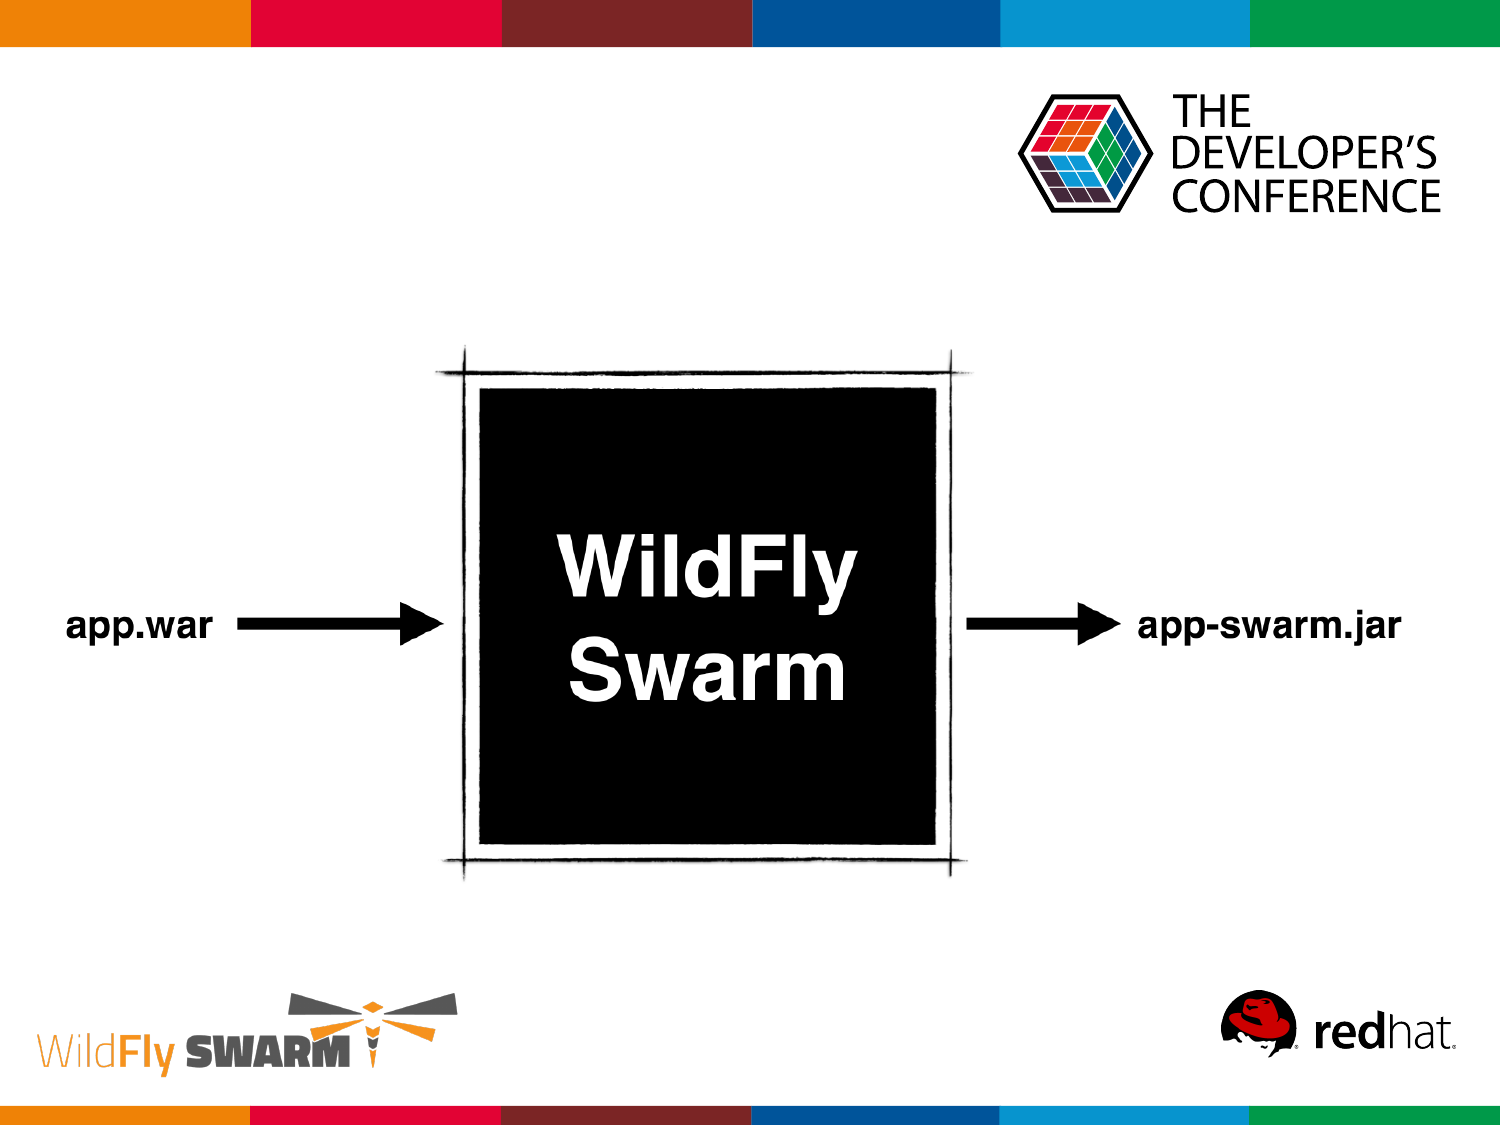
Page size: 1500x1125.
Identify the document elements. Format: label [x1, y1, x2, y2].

picture [45, 299, 1465, 916]
picture [1221, 990, 1456, 1066]
picture [28, 974, 466, 1095]
